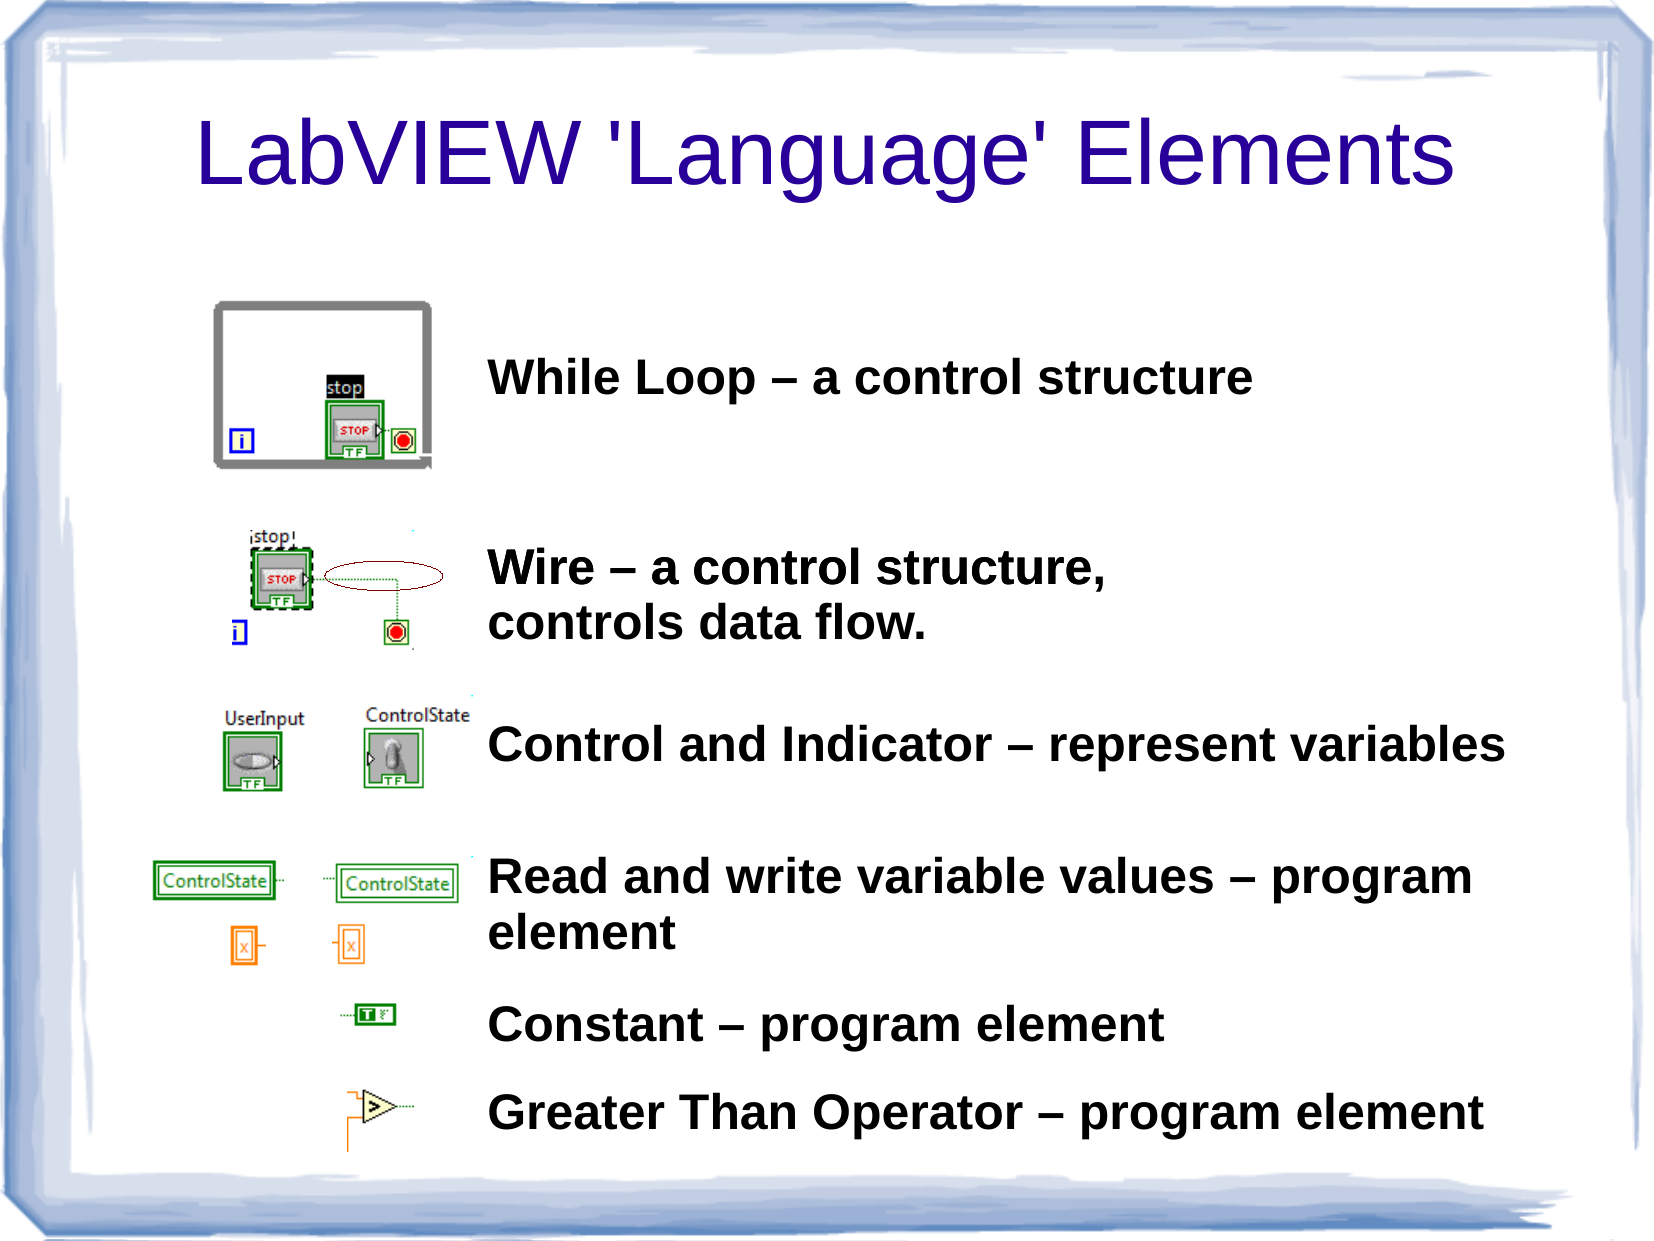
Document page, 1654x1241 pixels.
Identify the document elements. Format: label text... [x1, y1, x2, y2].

text_box Read and write variable values – program element [472, 840, 1565, 975]
text_box Control and Indicator – represent variables [472, 708, 1565, 781]
text_box [324, 561, 443, 591]
text_box Wire – a control structure, controls data flow. [472, 531, 1329, 661]
title LabVIEW 'Language' Elements [82, 56, 1571, 250]
text_box While Loop – a control structure [472, 341, 1329, 414]
picture [0, 0, 1654, 1241]
text_box Constant – program element [472, 988, 1565, 1063]
text_box Greater Than Operator – program element [472, 1076, 1565, 1152]
